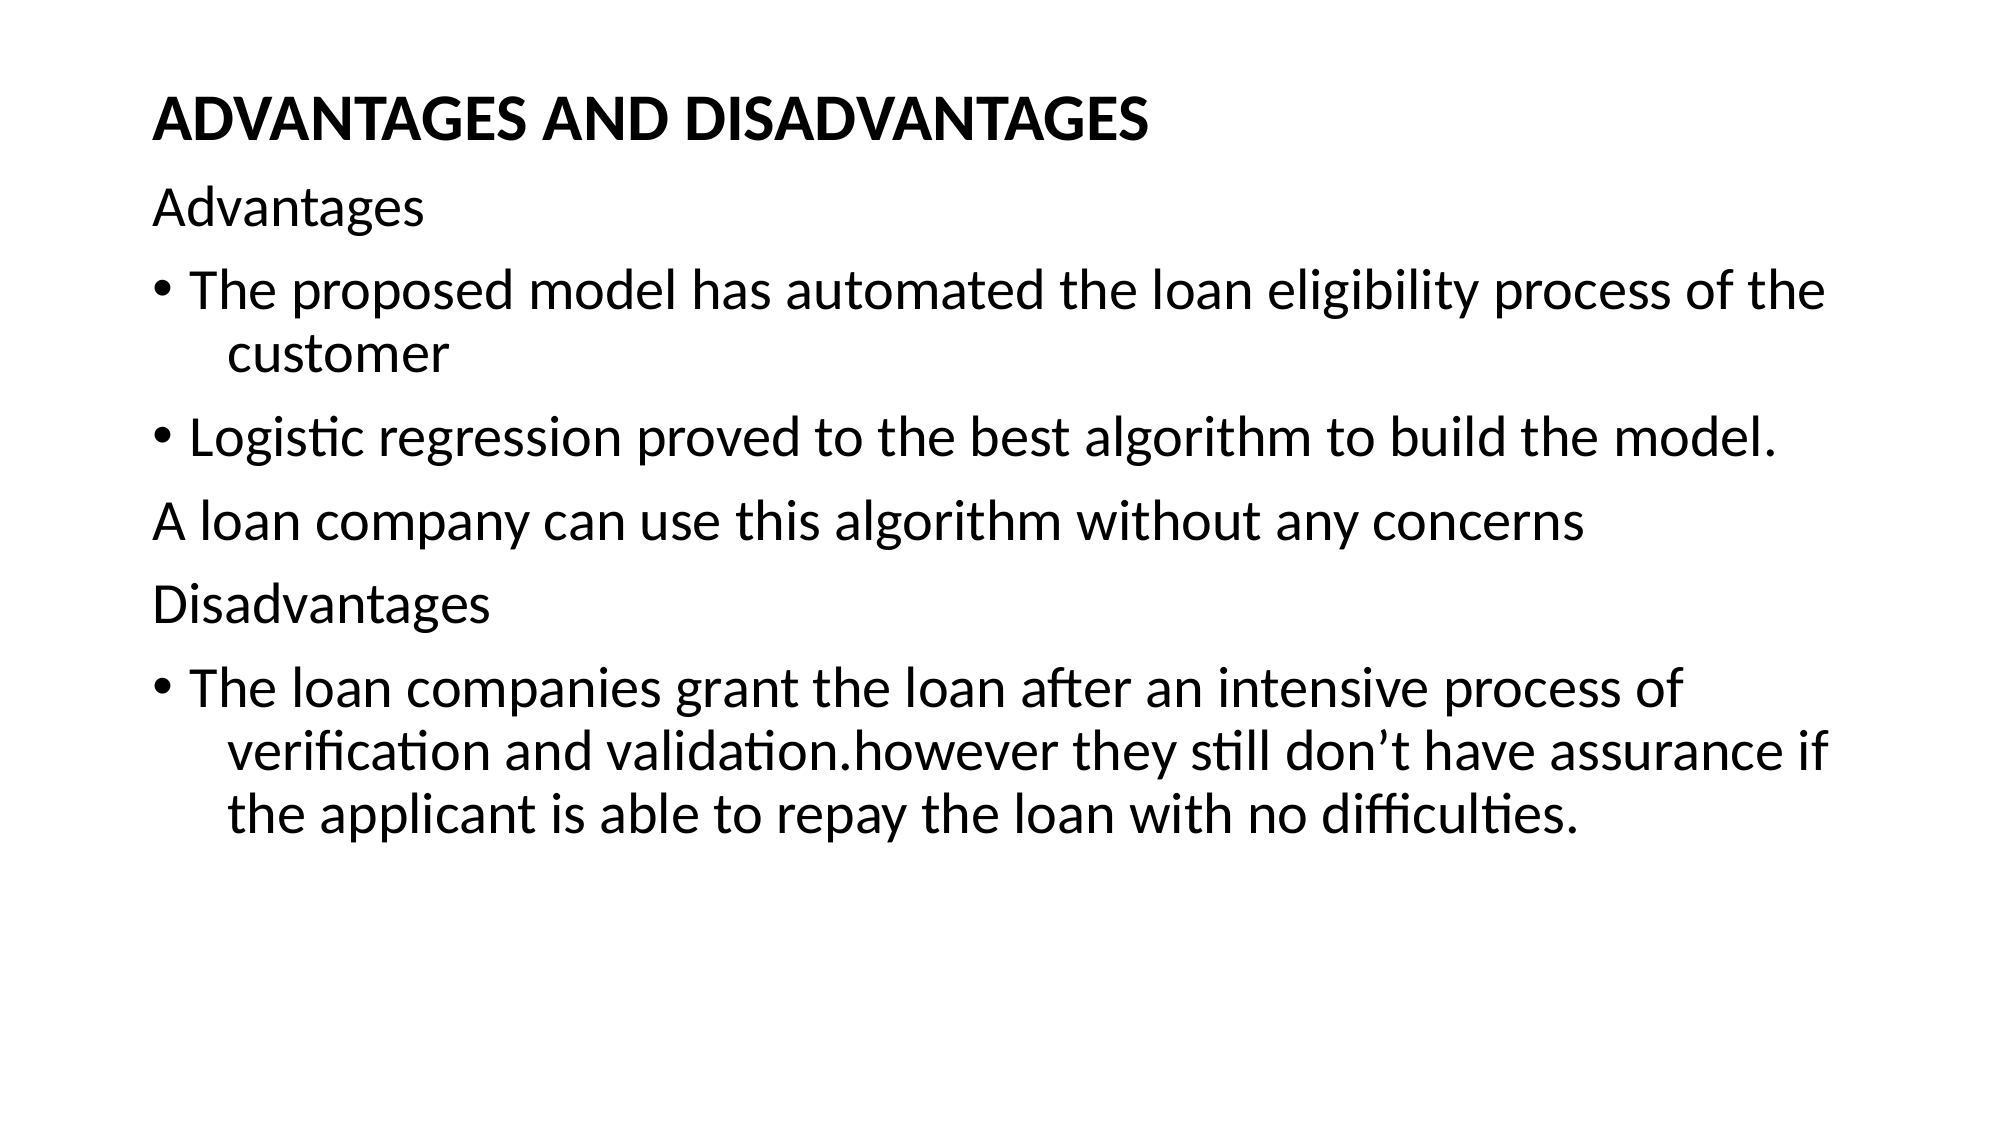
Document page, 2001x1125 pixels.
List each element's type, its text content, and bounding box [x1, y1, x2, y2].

list ADVANTAGES AND DISADVANTAGES Advantages The proposed model has automated the loan eligibility process of the customer Logistic regression proved to the best algorithm to build the model. A loan company can use this algorithm without any concerns Disadvantages The loan companies grant the loan after an intensive process of verification and validation.however they still don’t have assurance if the applicant is able to repay the loan with no difficulties. [137, 75, 1863, 1014]
